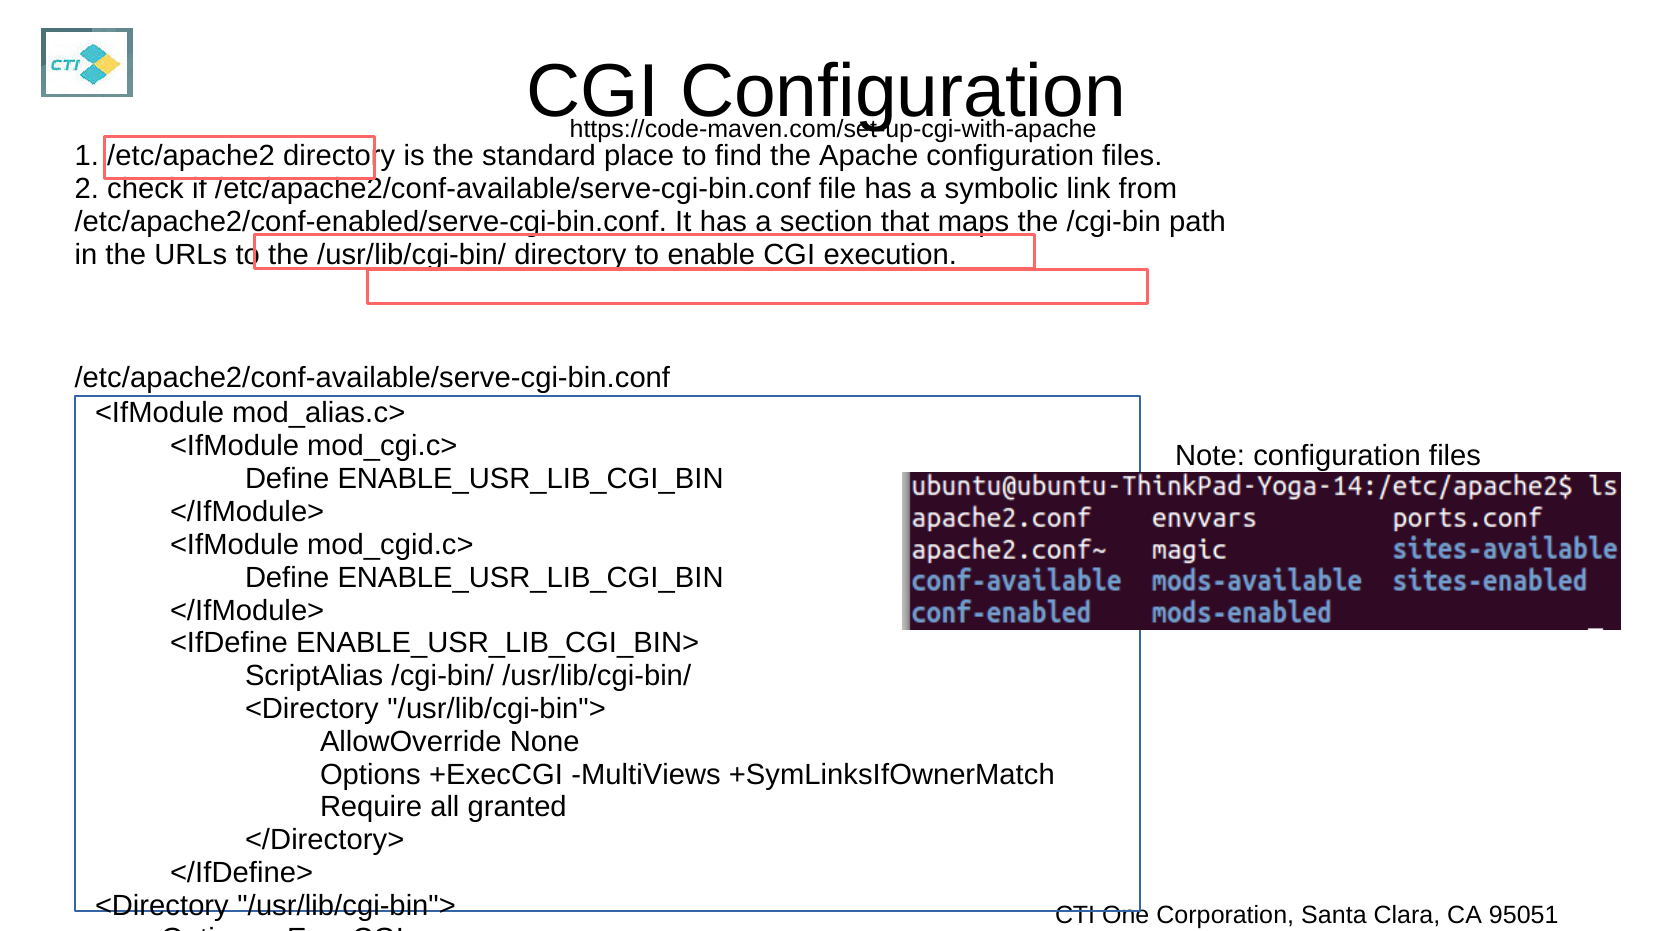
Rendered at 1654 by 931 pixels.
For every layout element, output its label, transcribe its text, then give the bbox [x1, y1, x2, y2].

text_box /etc/apache2/conf-available/serve-cgi-bin.conf [59, 353, 920, 399]
text_box https://code-maven.com/set-up-cgi-with-apache [554, 108, 1149, 132]
picture [41, 28, 133, 97]
text_box CTI One Corporation, Santa Clara, CA 95051 [1276, 888, 1585, 931]
text_box Note: configuration files [1276, 431, 1654, 477]
text_box <IfModule mod_alias.c> <IfModule mod_cgi.c> Define ENABLE_USR_LIB_CGI_BIN </IfModule> <IfModule mod_cgid.c> Define ENABLE_USR_LIB_CGI_BIN </IfModule> <IfDefine ENABLE_USR_LIB_CGI_BIN> ScriptAlias /cgi-bin/ /usr/lib/cgi-bin/ <Directory "/usr/lib/cgi-bin"> AllowOverride None Options +ExecCGI -MultiViews +SymLinksIfOwnerMatch Require all granted </Directory> </IfDefine> <Directory "/usr/lib/cgi-bin"> Options +ExecCGI AddHandler cgi-script .py </Directory> </IfModule> # vim: syntax=apache ts=4 sw=4 sts=4 sr noet [80, 389, 1276, 931]
picture [1276, 477, 1621, 630]
title CGI Configuration [82, 10, 1571, 166]
text_box 1. /etc/apache2 directory is the standard place to find the Apache configuration files. 2. check if /etc/apache2/conf-available/serve-cgi-bin.conf file has a symbolic link from /etc/apache2/conf-enabled/serve-cgi-bin.conf. It has a section that maps the /cgi-bin path in the URLs to the /usr/lib/cgi-bin/ directory to enable CGI execution. [59, 132, 1256, 389]
